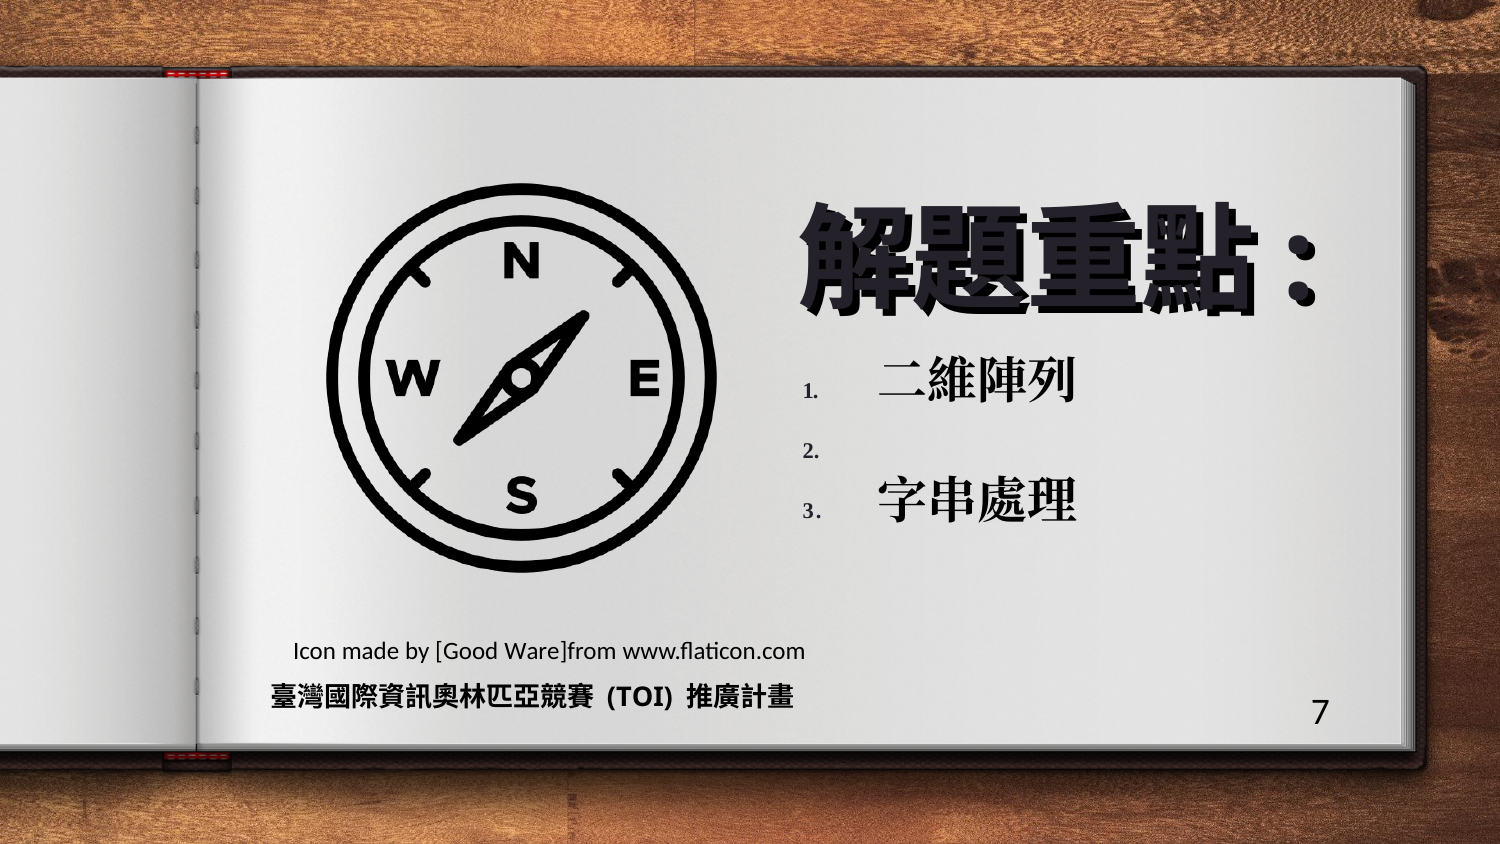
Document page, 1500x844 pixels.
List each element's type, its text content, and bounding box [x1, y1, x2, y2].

title 解題重點: [782, 146, 1313, 338]
text_box Icon made by [Good Ware]from www.flaticon.com [278, 627, 850, 672]
picture [311, 168, 731, 587]
subtitle 二維陣列 字串處理 [787, 333, 1341, 656]
text_box [1295, 672, 1386, 737]
